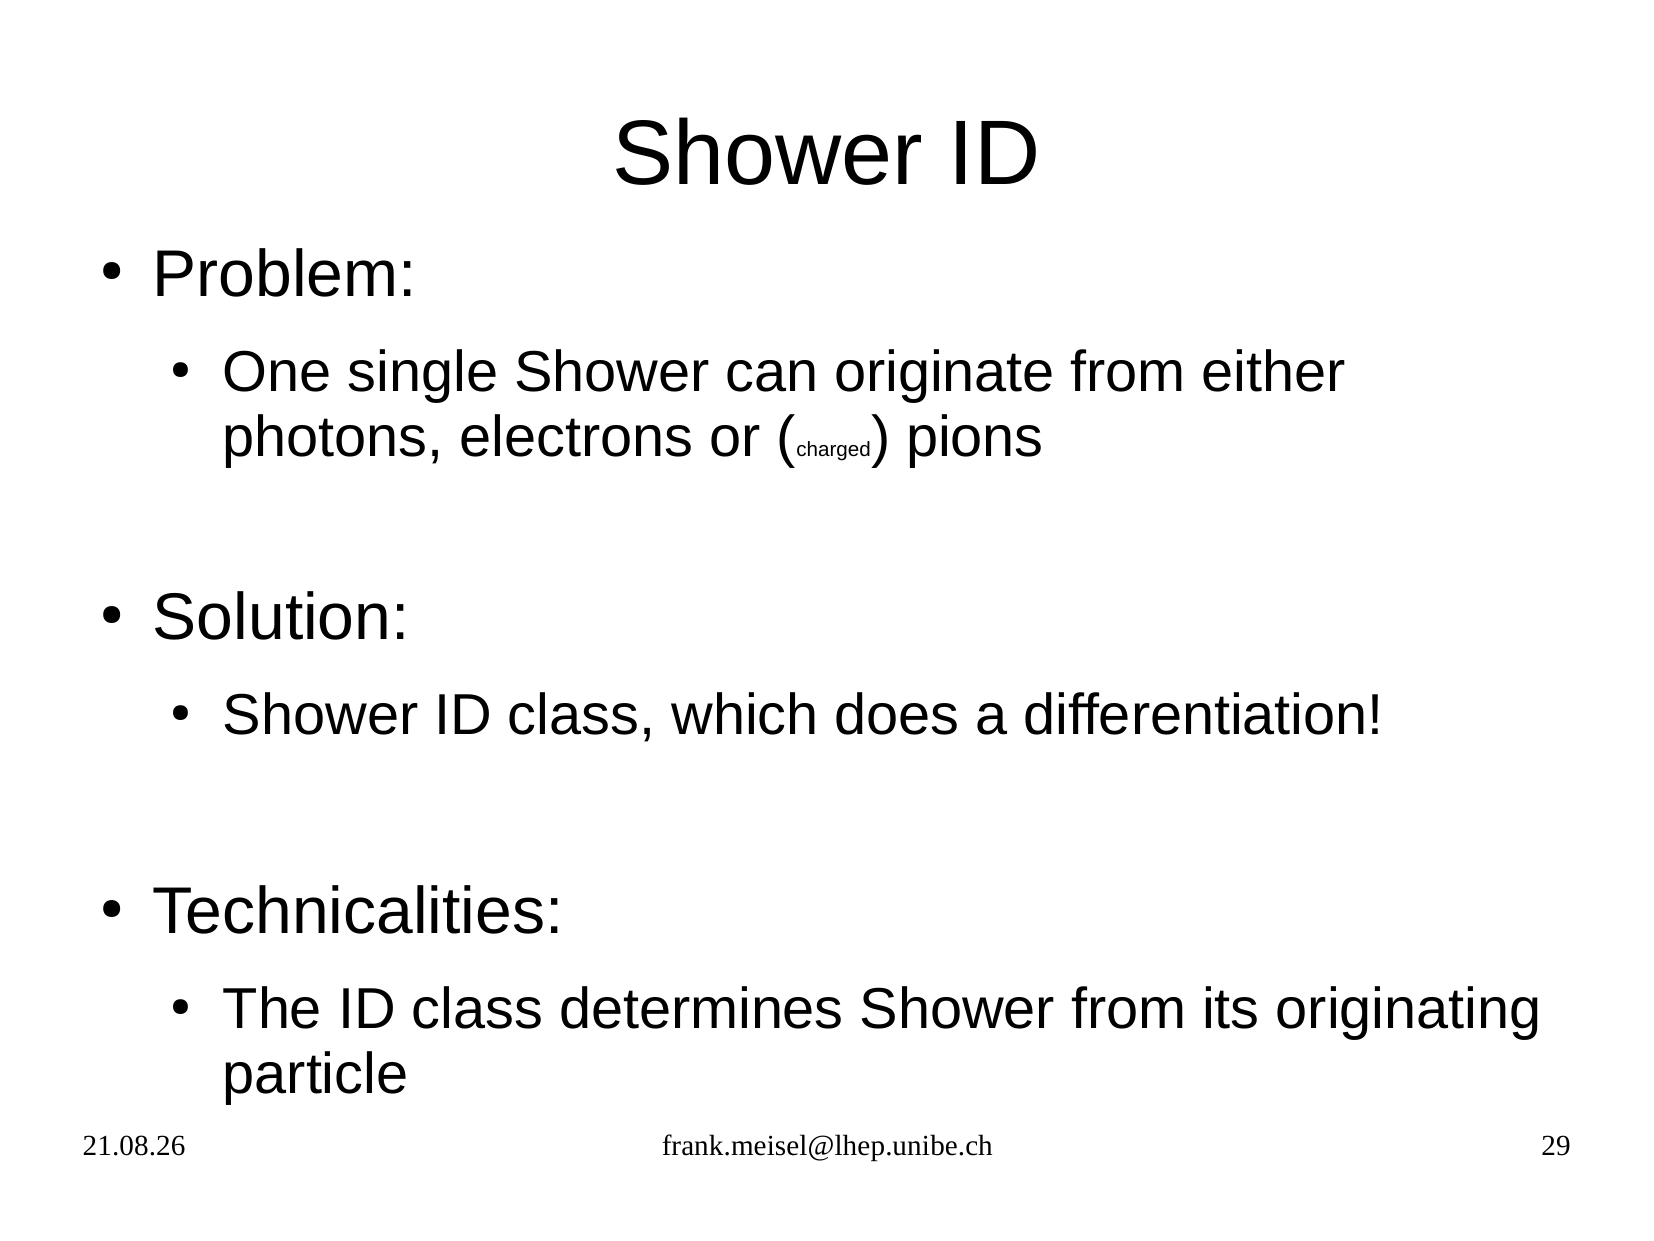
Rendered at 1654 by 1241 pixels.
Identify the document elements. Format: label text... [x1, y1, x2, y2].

list Problem: One single Shower can originate from either photons, electrons or (charged) pions Solution: Shower ID class, which does a differentiation! Technicalities: The ID class determines Shower from its originating particle [82, 236, 1571, 1109]
title Shower ID [82, 49, 1571, 236]
